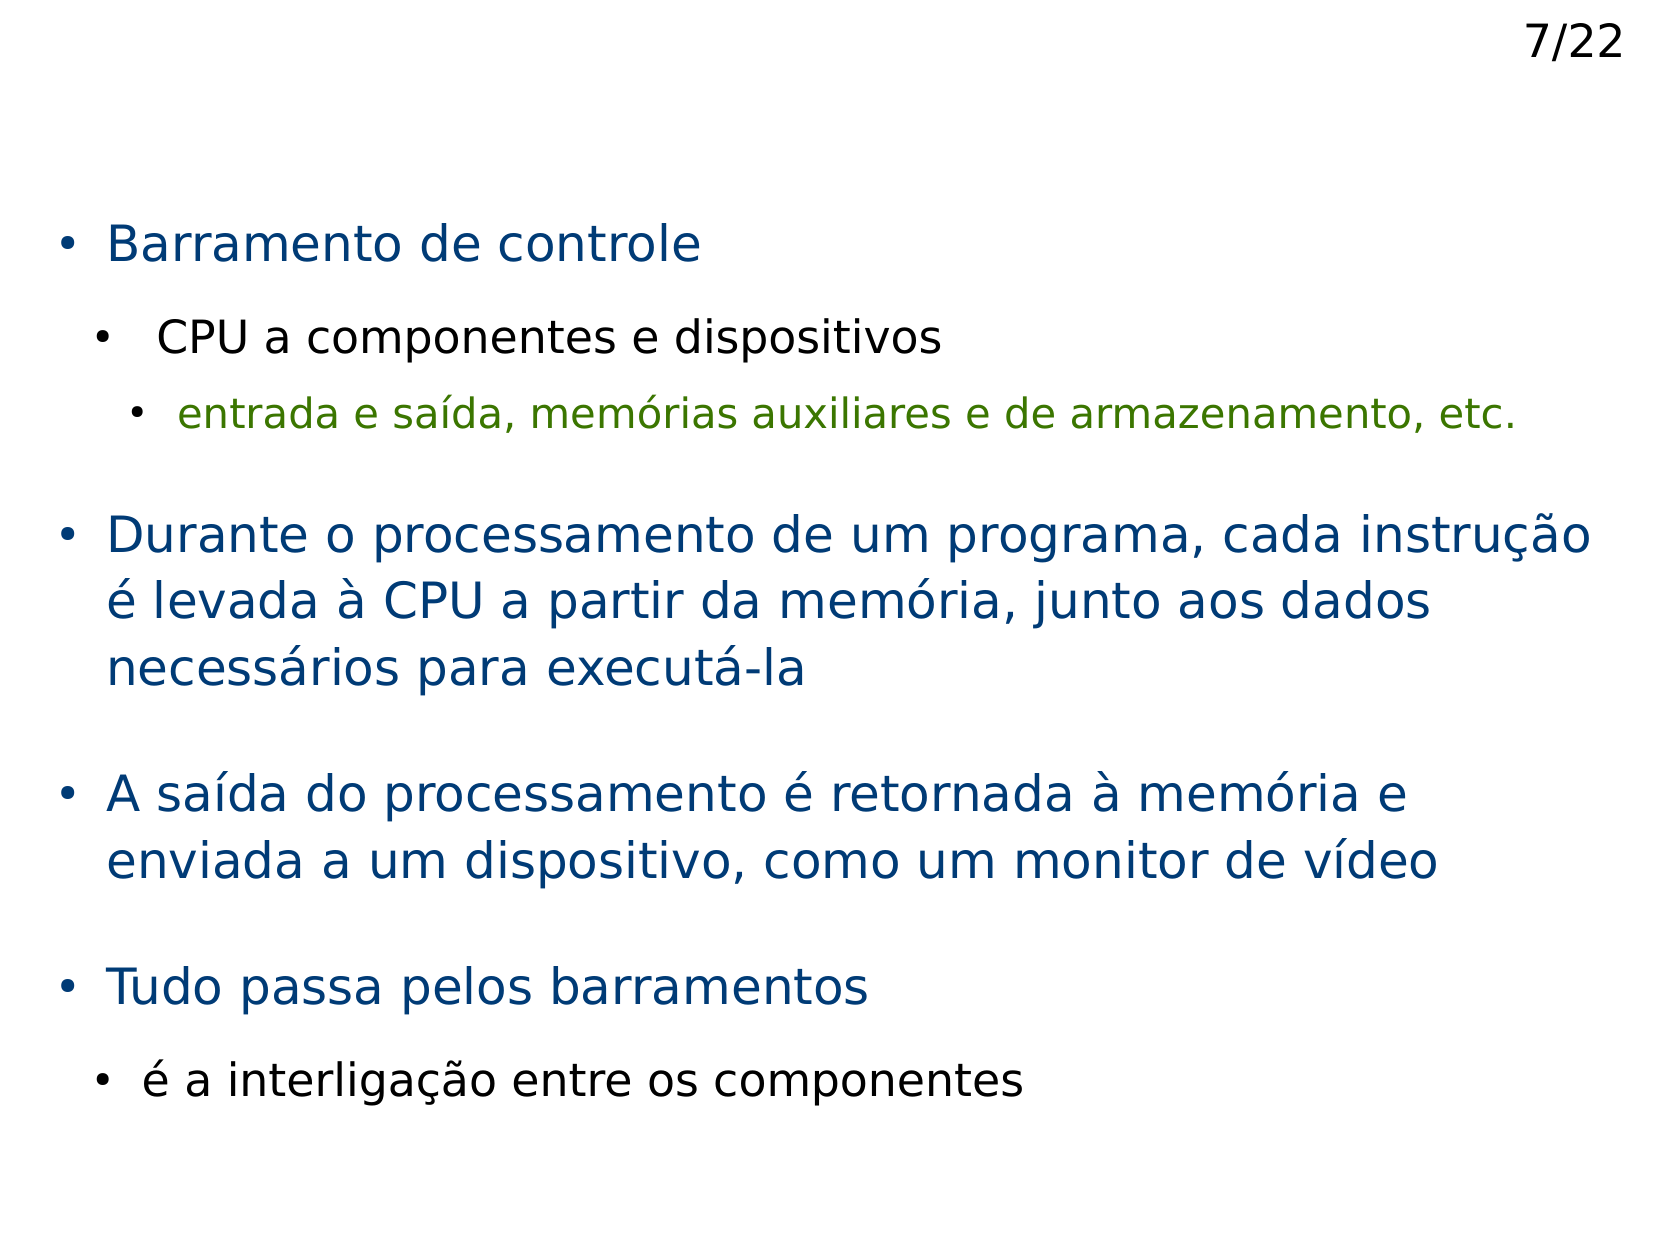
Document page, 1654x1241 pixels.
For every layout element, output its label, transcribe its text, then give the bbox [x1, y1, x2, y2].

list Barramento de controle CPU a componentes e dispositivos entrada e saída, memórias auxiliares e de armazenamento, etc. Durante o processamento de um programa, cada instrução é levada à CPU a partir da memória, junto aos dados necessários para executá-la A saída do processamento é retornada à memória e enviada a um dispositivo, como um monitor de vídeo Tudo passa pelos barramentos é a interligação entre os componentes [59, 206, 1625, 1211]
